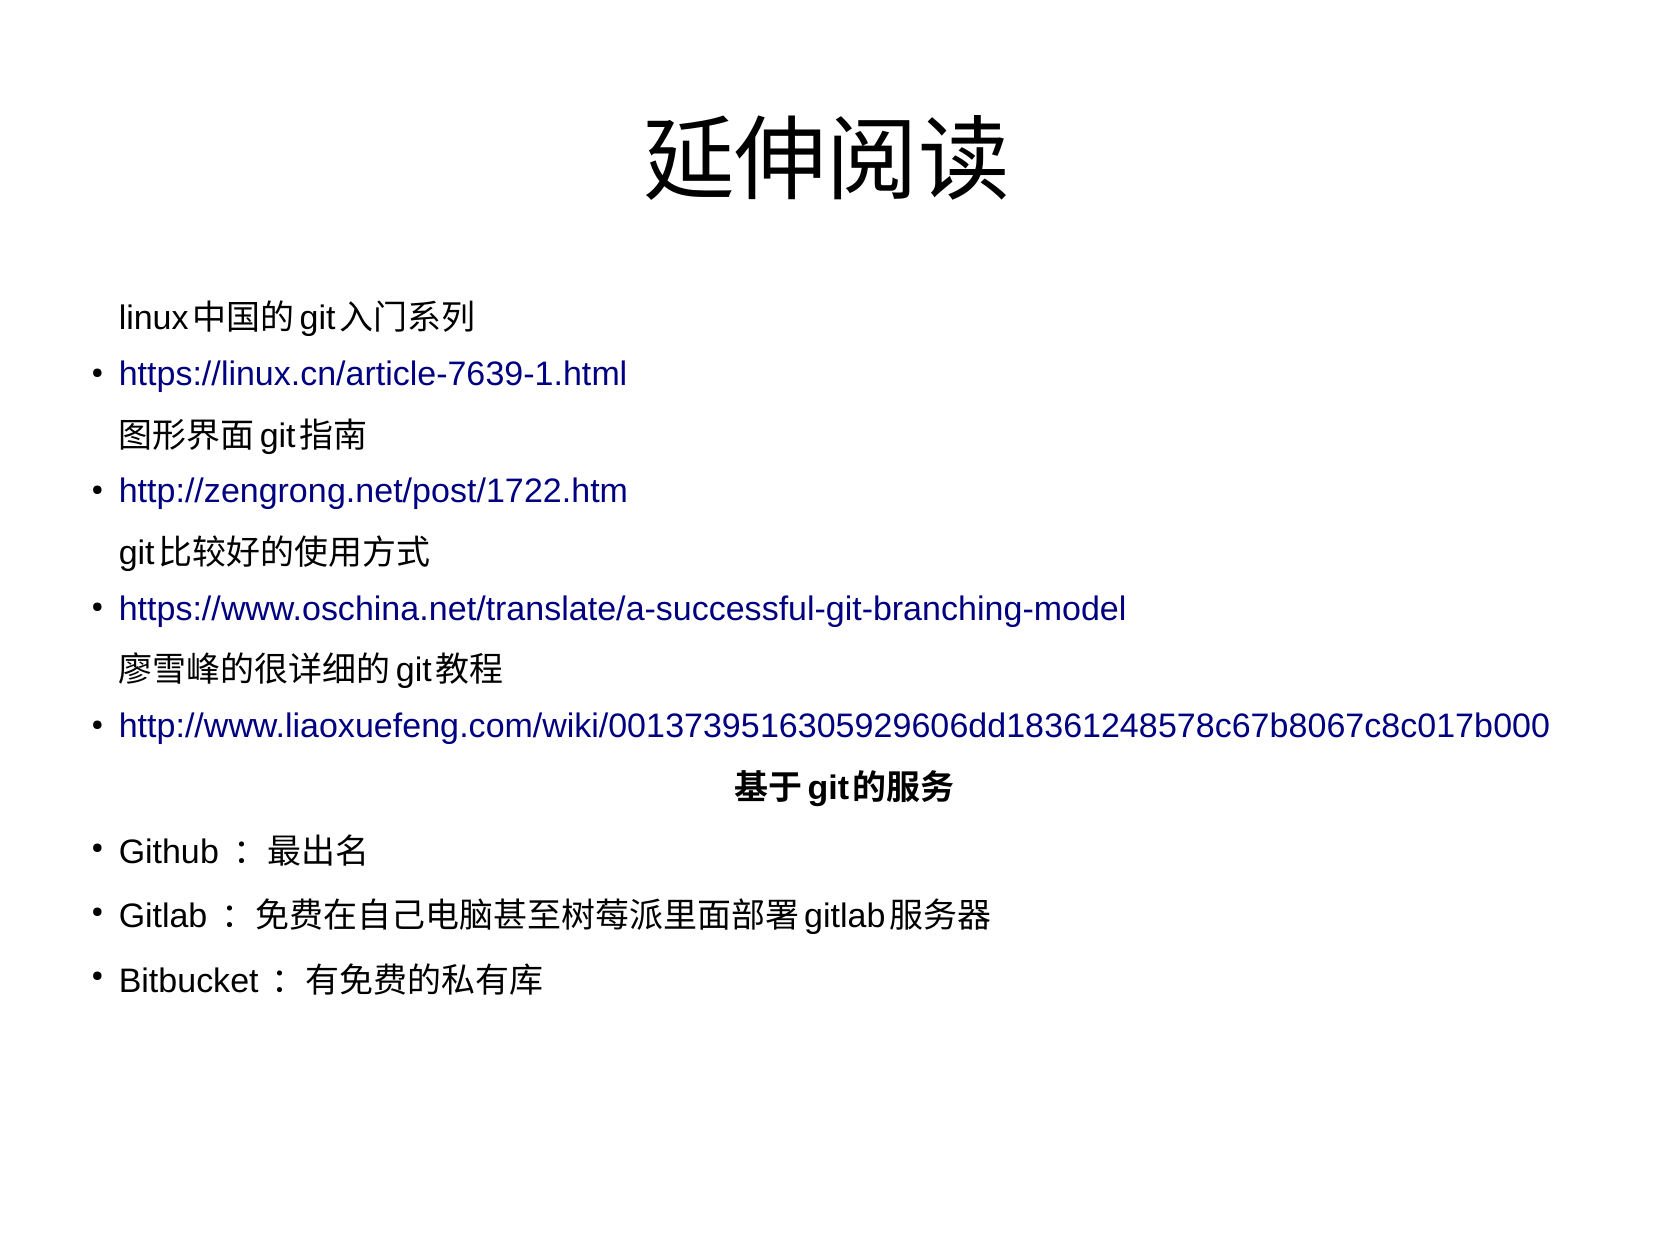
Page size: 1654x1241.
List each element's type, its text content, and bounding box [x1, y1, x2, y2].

list linux中国的git入门系列 https://linux.cn/article-7639-1.html 图形界面git指南 http://zengrong.net/post/1722.htm git比较好的使用方式 https://www.oschina.net/translate/a-successful-git-branching-model 廖雪峰的很详细的git教程 http://www.liaoxuefeng.com/wiki/0013739516305929606dd18361248578c67b8067c8c017b000 基于git的服务 Github ：最出名 Gitlab ：免费在自己电脑甚至树莓派里面部署gitlab服务器 Bitbucket ：有免费的私有库 [82, 290, 1571, 1010]
title 延伸阅读 [82, 49, 1571, 257]
